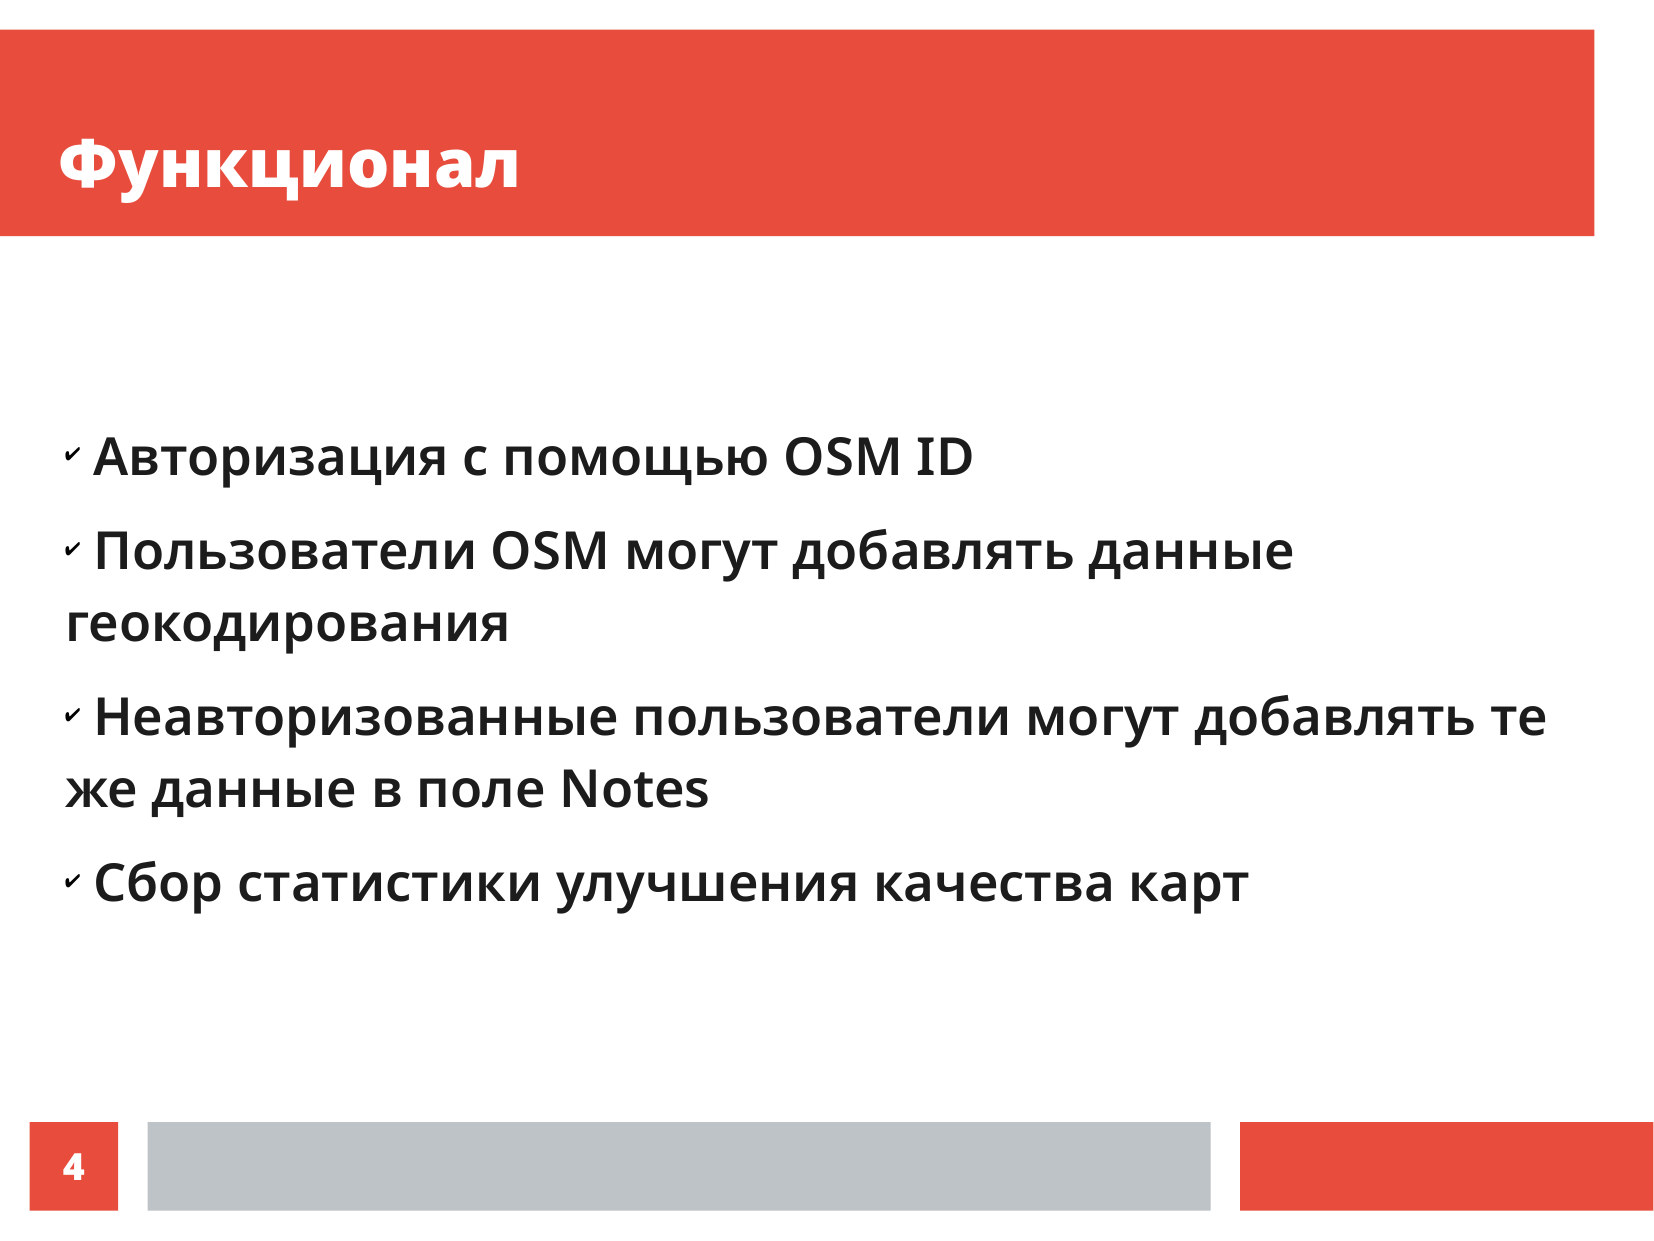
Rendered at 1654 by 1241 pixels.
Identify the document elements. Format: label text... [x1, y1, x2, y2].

list Авторизация с помощью OSM ID Пользователи OSM могут добавлять данные геокодирования Неавторизованные пользователи могут добавлять те же данные в поле Notes Сбор статистики улучшения качества карт [64, 419, 1571, 922]
title Функционал [59, 59, 1595, 207]
